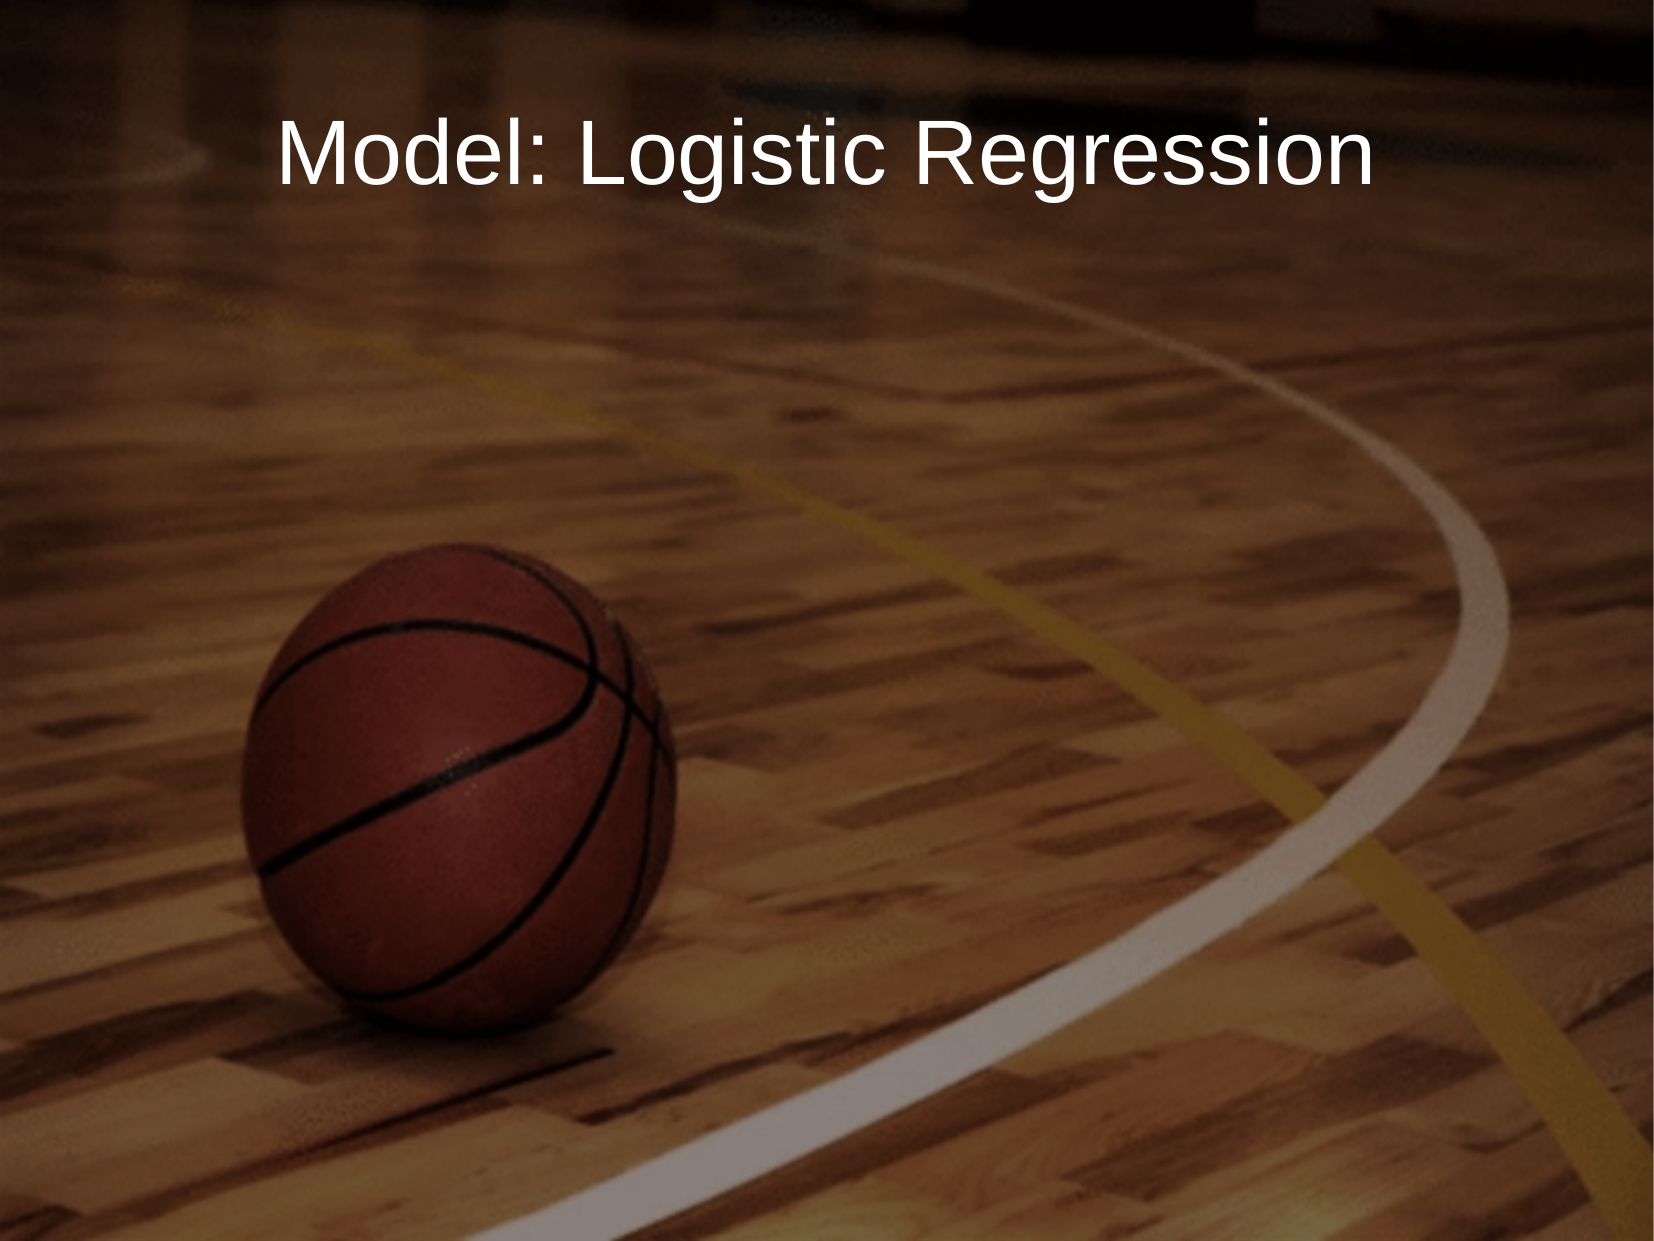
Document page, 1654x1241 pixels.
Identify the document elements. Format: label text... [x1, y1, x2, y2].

title Model: Logistic Regression [82, 49, 1571, 257]
